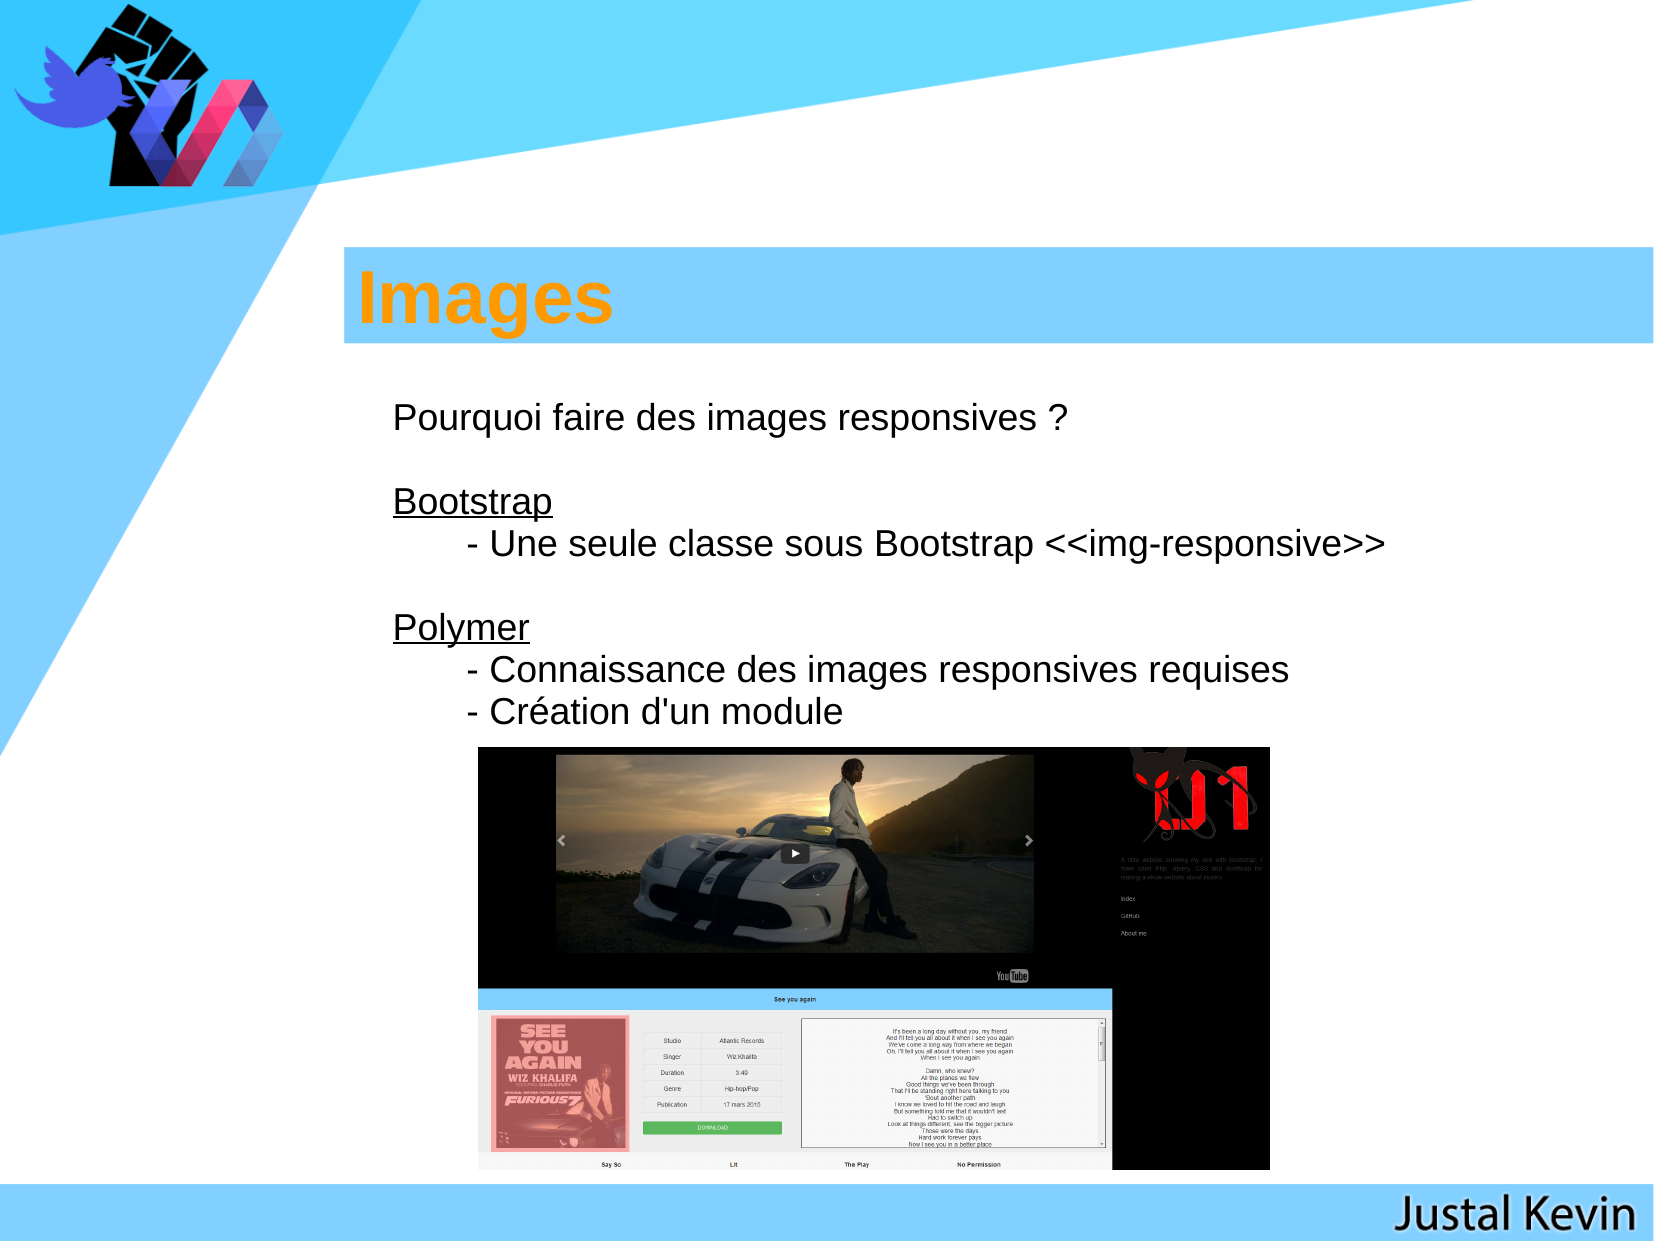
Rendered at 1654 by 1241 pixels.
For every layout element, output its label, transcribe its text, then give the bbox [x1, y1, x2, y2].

text_box Pourquoi faire des images responsives ? Bootstrap - Une seule classe sous Bootstrap <<img-responsive>> Polymer - Connaissance des images responsives requises - Création d'un module [377, 346, 1619, 741]
picture [0, 0, 1654, 1241]
text_box Images [342, 248, 1654, 347]
